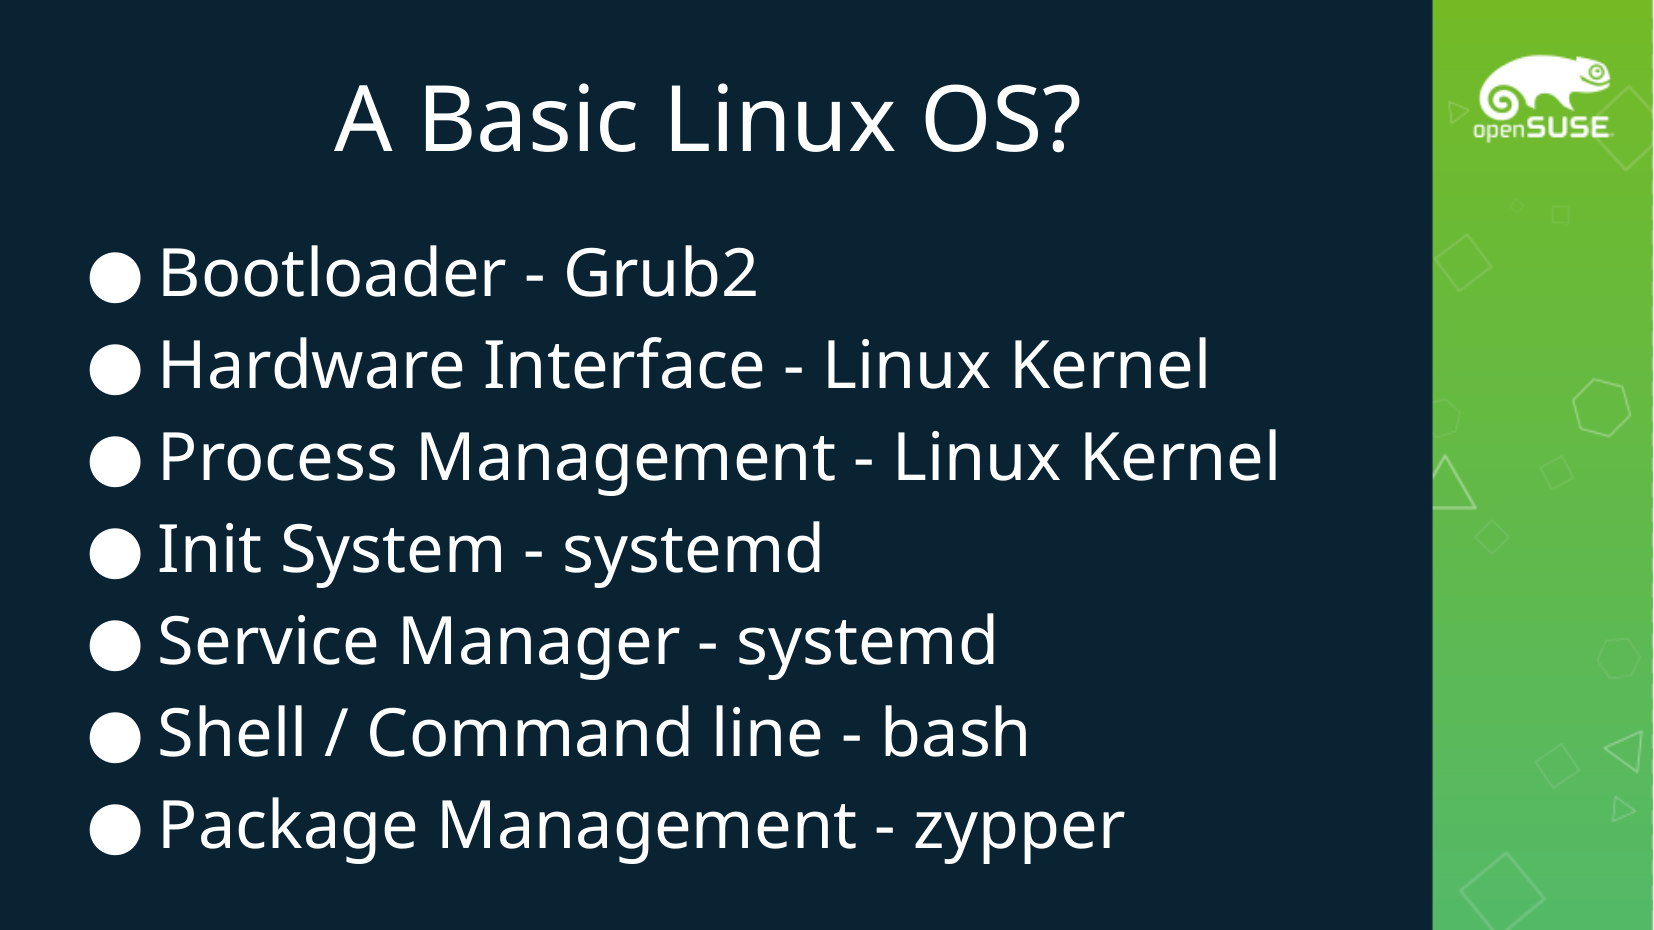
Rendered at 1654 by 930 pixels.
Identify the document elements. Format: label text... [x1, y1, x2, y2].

picture [0, 0, 1654, 930]
title A Basic Linux OS? [82, 37, 1335, 193]
list Bootloader - Grub2 Hardware Interface - Linux Kernel Process Management - Linux Kernel Init System - systemd Service Manager - systemd Shell / Command line - bash Package Management - zypper [82, 217, 1335, 887]
